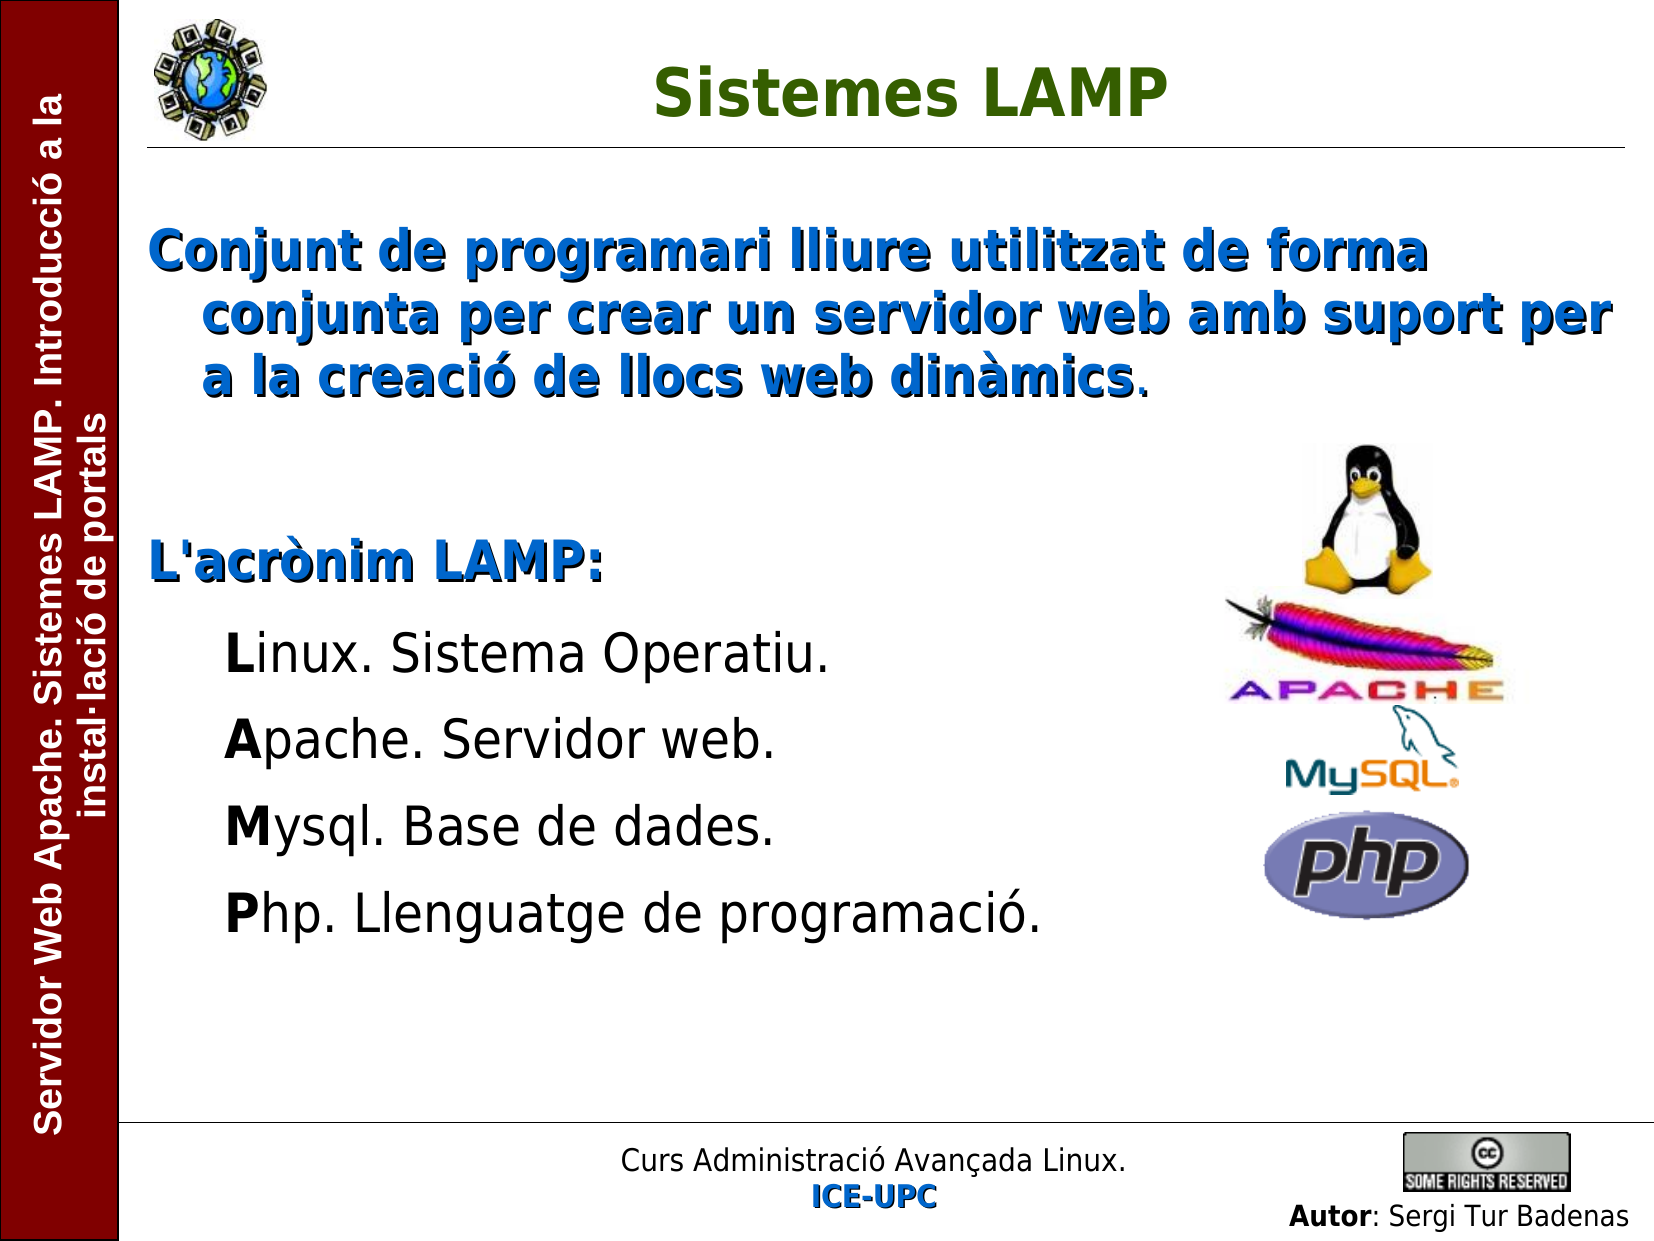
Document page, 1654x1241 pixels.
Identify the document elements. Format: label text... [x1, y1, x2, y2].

title Sistemes LAMP [227, 44, 1595, 143]
picture [1198, 443, 1533, 704]
list Conjunt de programari lliure utilitzat de forma conjunta per crear un servidor web amb suport per a la creació de llocs web dinàmics. L'acrònim LAMP: Linux. Sistema Operatiu. Apache. Servidor web. Mysql. Base de dades. Php. Llenguatge de programació. [130, 218, 1628, 1021]
picture [1263, 807, 1471, 924]
picture [1403, 1132, 1571, 1192]
picture [154, 19, 268, 142]
picture [1286, 705, 1459, 795]
